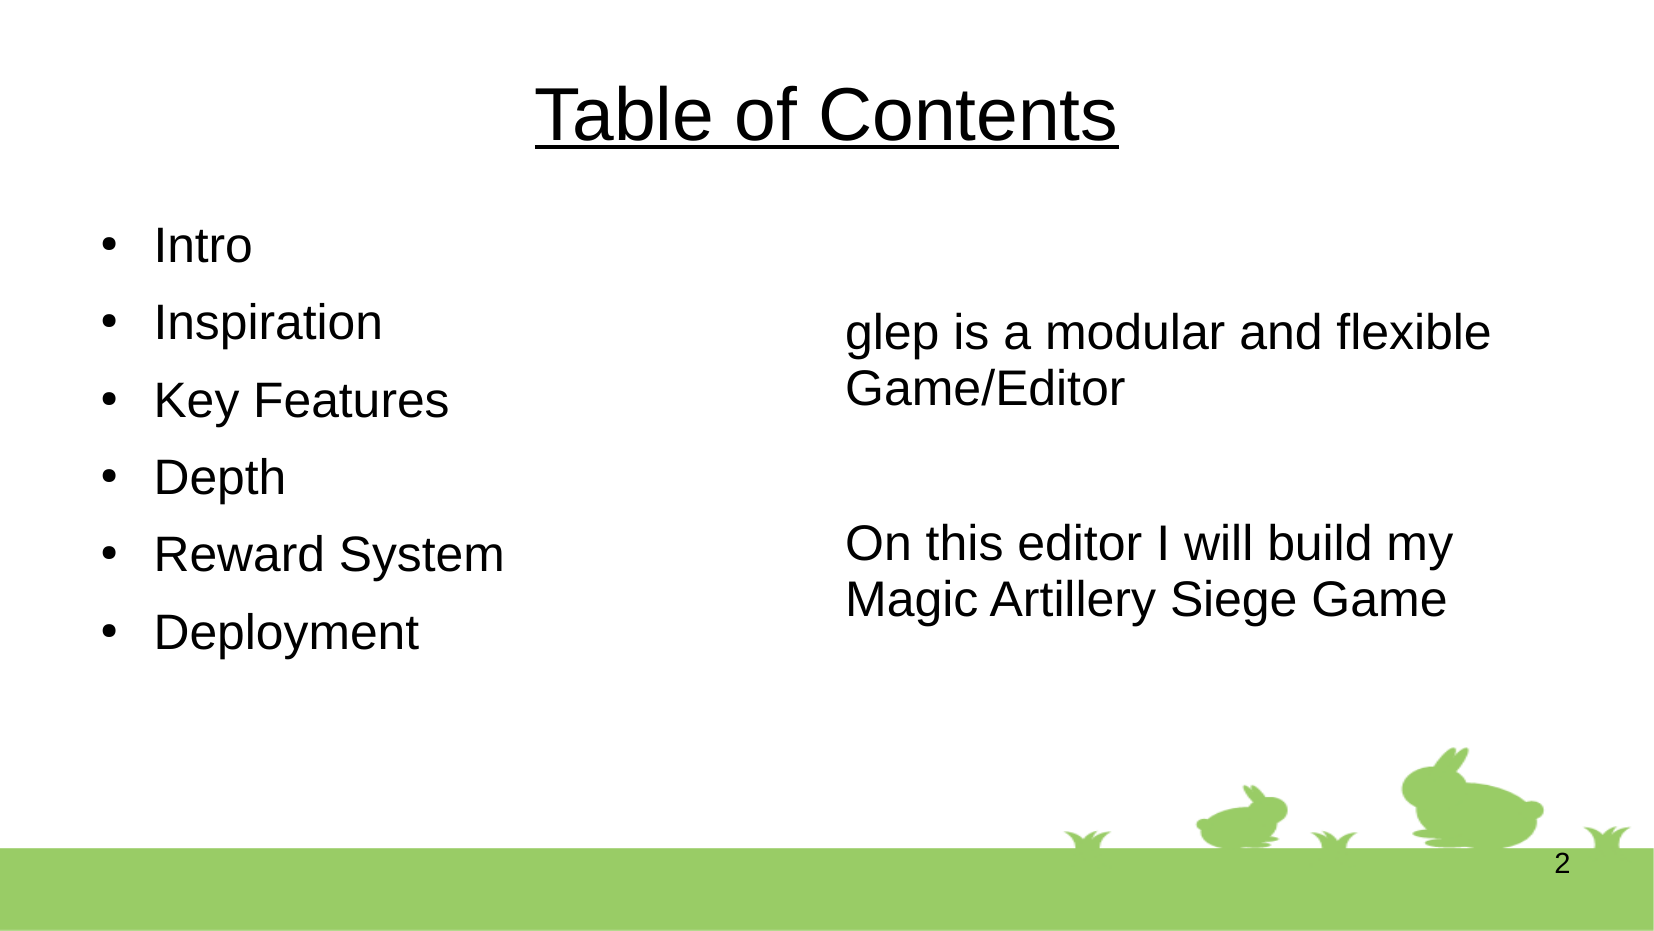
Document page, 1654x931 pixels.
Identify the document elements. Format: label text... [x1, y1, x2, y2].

list glep is a modular and flexible Game/Editor On this editor I will build my Magic Artillery Siege Game [845, 217, 1572, 757]
list Intro Inspiration Key Features Depth Reward System Deployment [82, 217, 809, 757]
picture [0, 0, 1654, 931]
title Table of Contents [82, 36, 1571, 193]
